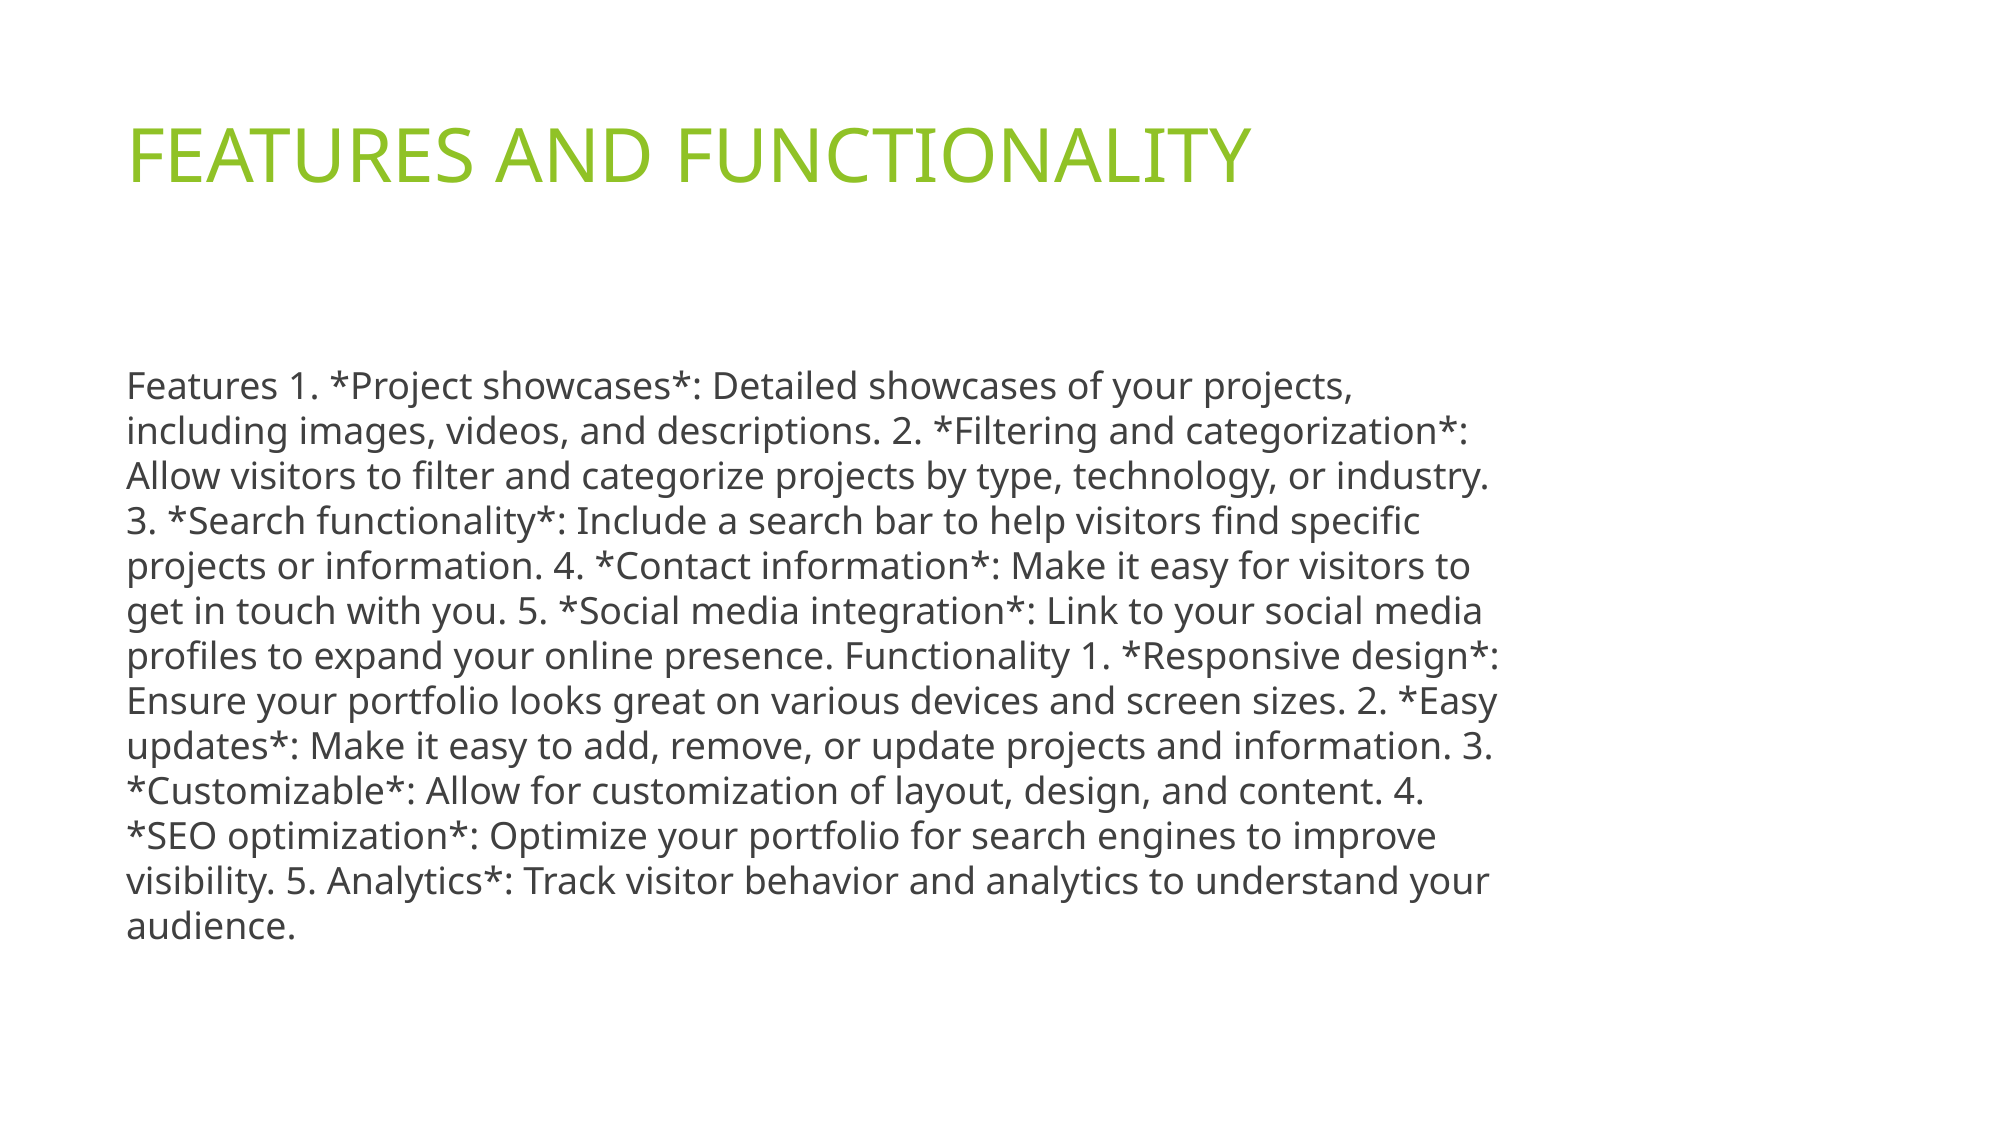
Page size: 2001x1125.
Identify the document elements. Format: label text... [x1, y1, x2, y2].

list Features 1. *Project showcases*: Detailed showcases of your projects, including images, videos, and descriptions. 2. *Filtering and categorization*: Allow visitors to filter and categorize projects by type, technology, or industry. 3. *Search functionality*: Include a search bar to help visitors find specific projects or information. 4. *Contact information*: Make it easy for visitors to get in touch with you. 5. *Social media integration*: Link to your social media profiles to expand your online presence. Functionality 1. *Responsive design*: Ensure your portfolio looks great on various devices and screen sizes. 2. *Easy updates*: Make it easy to add, remove, or update projects and information. 3. *Customizable*: Allow for customization of layout, design, and content. 4. *SEO optimization*: Optimize your portfolio for search engines to improve visibility. 5. Analytics*: Track visitor behavior and analytics to understand your audience. [111, 354, 1522, 992]
title FEATURES AND FUNCTIONALITY [111, 99, 1522, 317]
